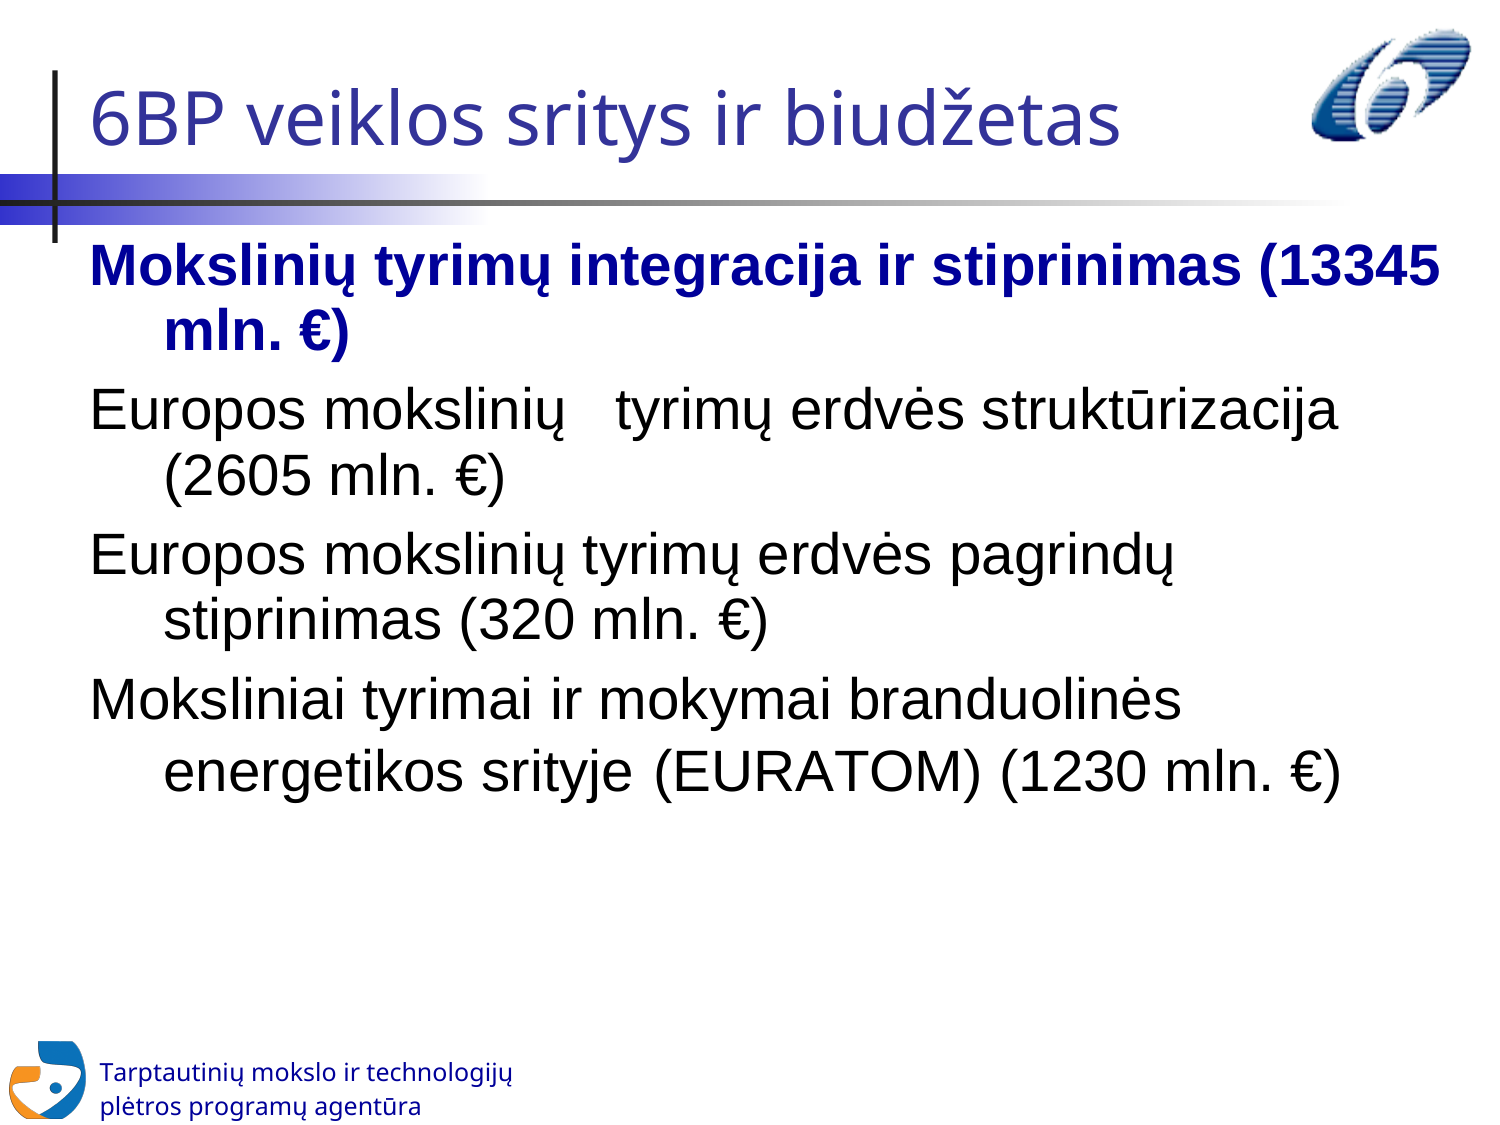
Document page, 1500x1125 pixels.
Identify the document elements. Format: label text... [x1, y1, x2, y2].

title 6BP veiklos sritys ir biudžetas [75, 37, 1471, 175]
list Mokslinių tyrimų integracija ir stiprinimas (13345 mln. €) Europos mokslinių tyrimų erdvės struktūrizacija (2605 mln. €) Europos mokslinių tyrimų erdvės pagrindų stiprinimas (320 mln. €) Moksliniai tyrimai ir mokymai branduolinės energetikos srityje (EURATOM) (1230 mln. €) [74, 224, 1475, 1051]
picture [1305, 22, 1477, 152]
picture [9, 1041, 86, 1119]
